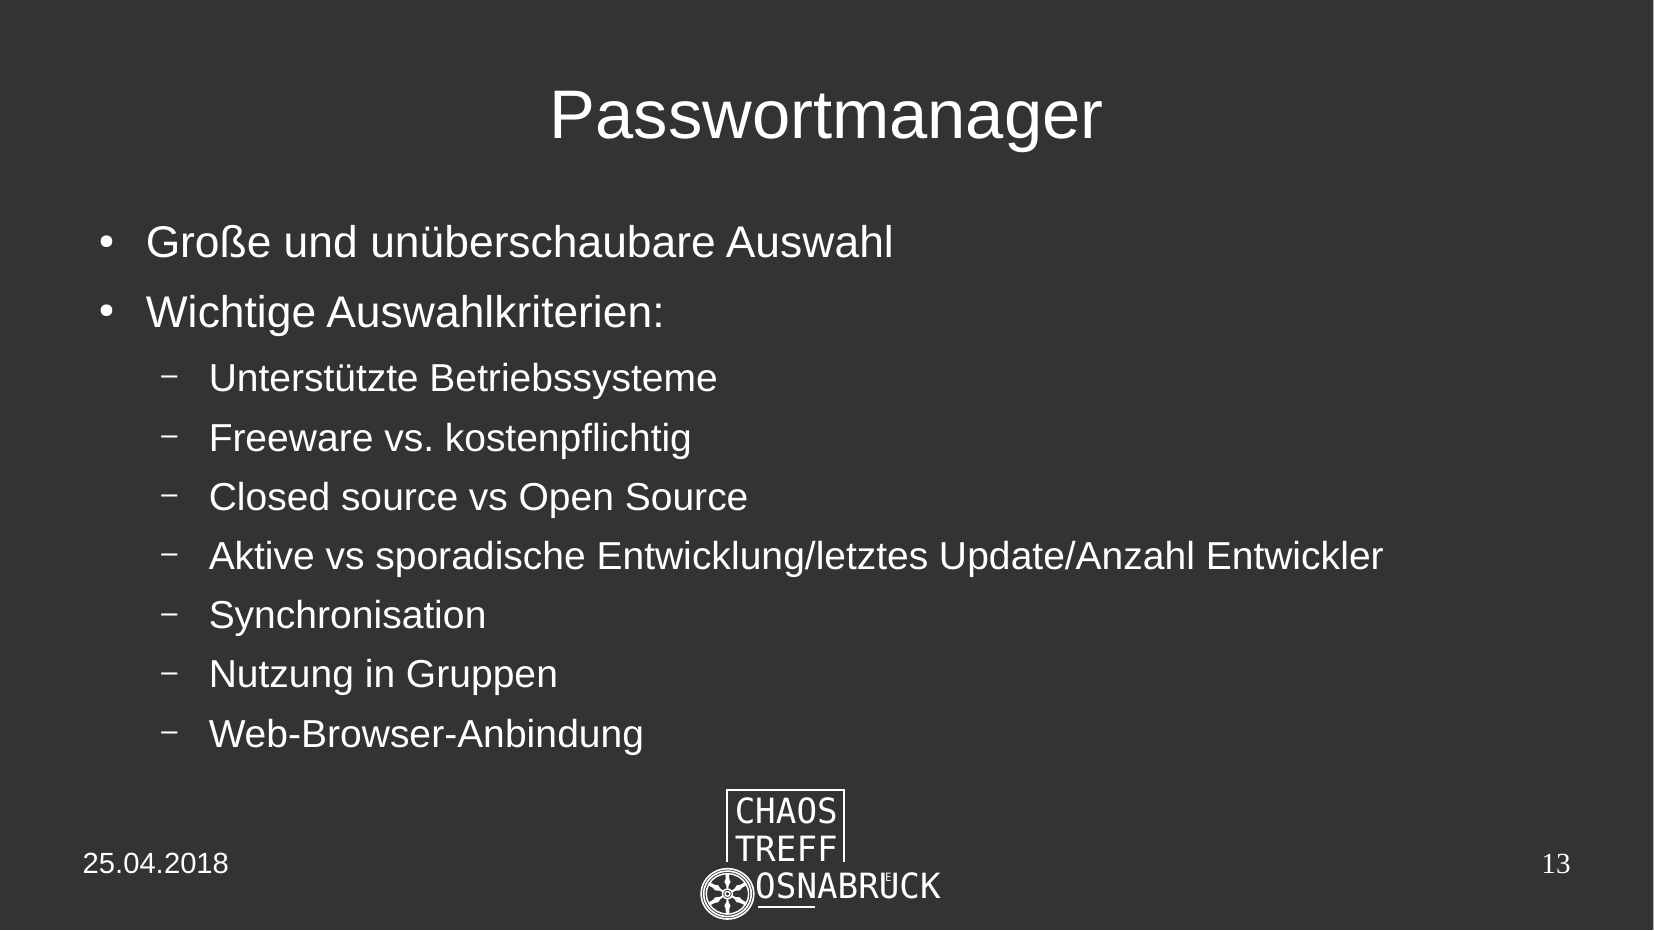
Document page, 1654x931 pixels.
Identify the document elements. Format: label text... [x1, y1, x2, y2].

title Passwortmanager [82, 37, 1571, 193]
list Große und unüberschaubare Auswahl Wichtige Auswahlkriterien: Unterstützte Betriebssysteme Freeware vs. kostenpflichtig Closed source vs Open Source Aktive vs sporadische Entwicklung/letztes Update/Anzahl Entwickler Synchronisation Nutzung in Gruppen Web-Browser-Anbindung [82, 217, 1571, 758]
